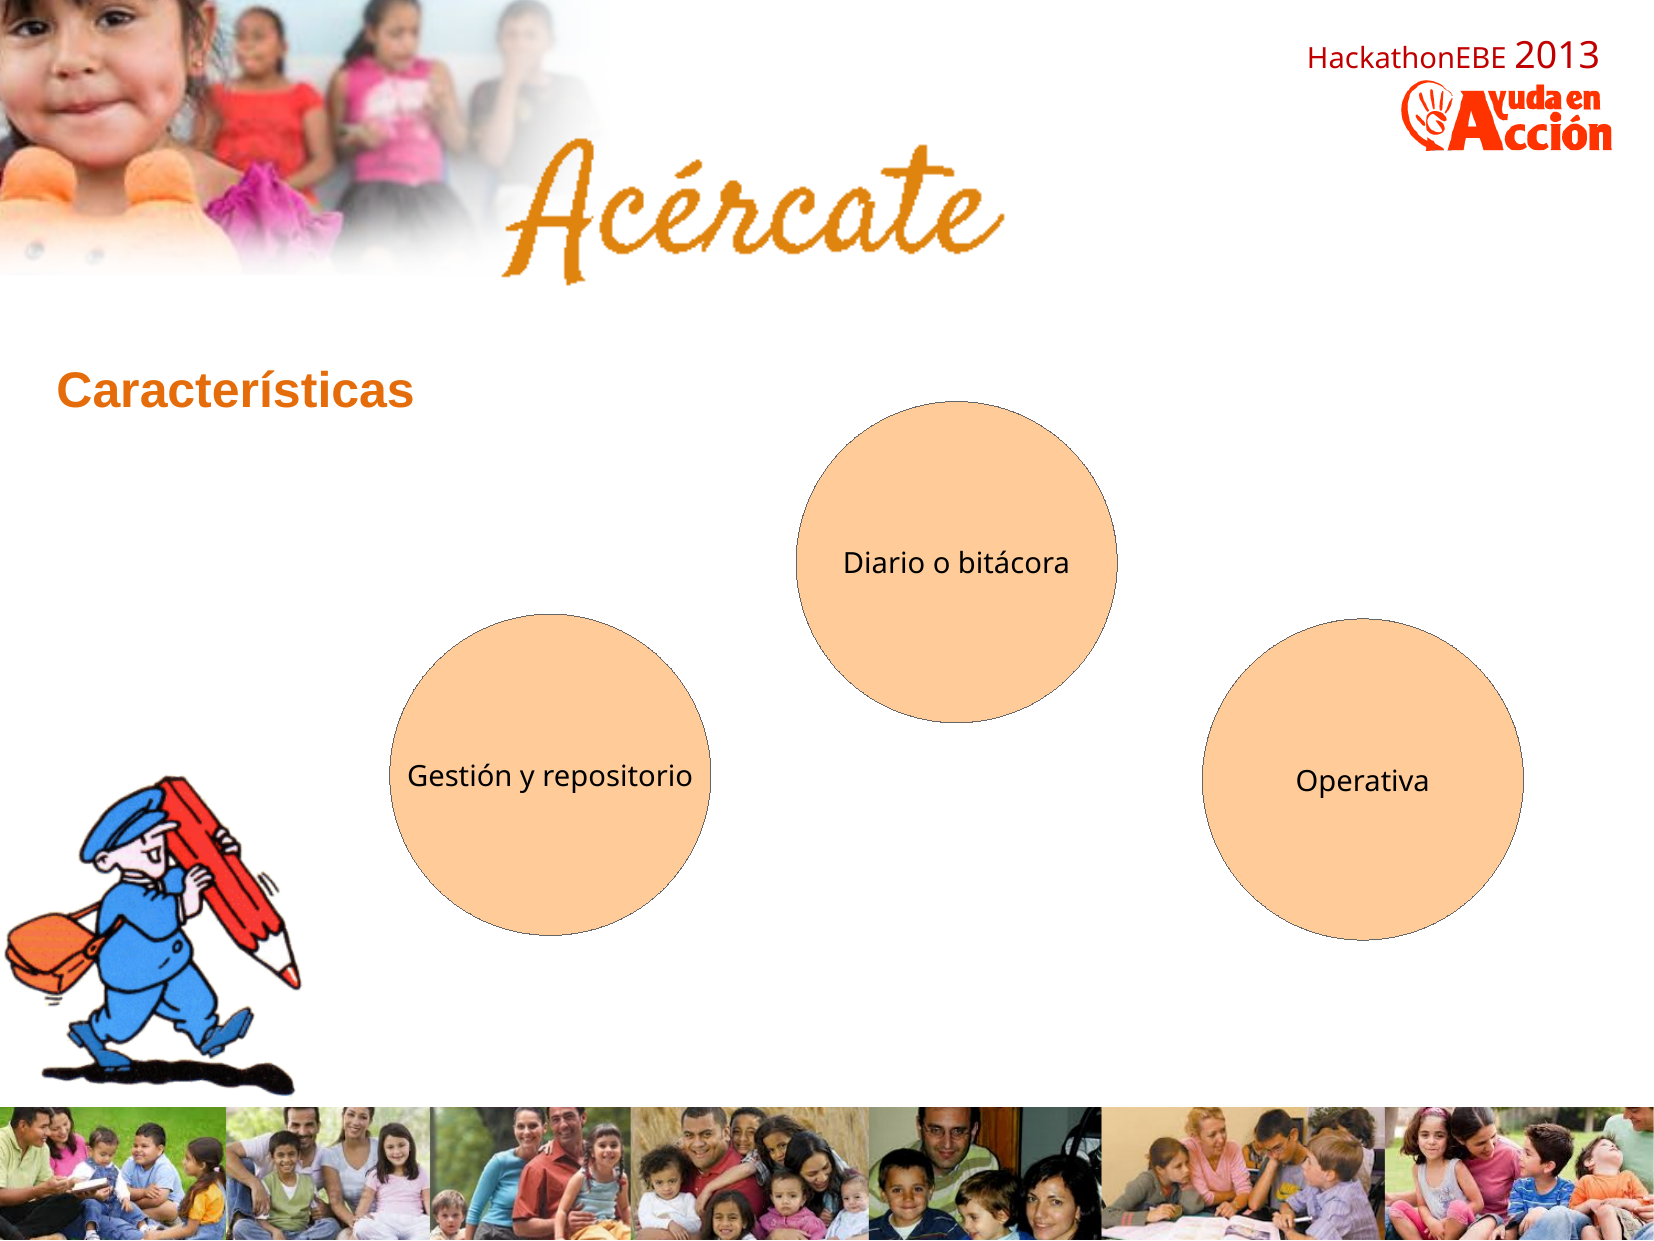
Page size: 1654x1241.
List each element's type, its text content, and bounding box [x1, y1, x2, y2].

picture [0, 1107, 1654, 1241]
picture [0, 0, 1612, 313]
text_box Diario o bitácora [796, 401, 1118, 723]
text_box Características [41, 350, 569, 426]
text_box Operativa [1202, 618, 1524, 941]
text_box Gestión y repositorio [389, 614, 711, 936]
text_box HackathonEBE 2013 [496, 0, 1601, 107]
picture [0, 772, 307, 1101]
